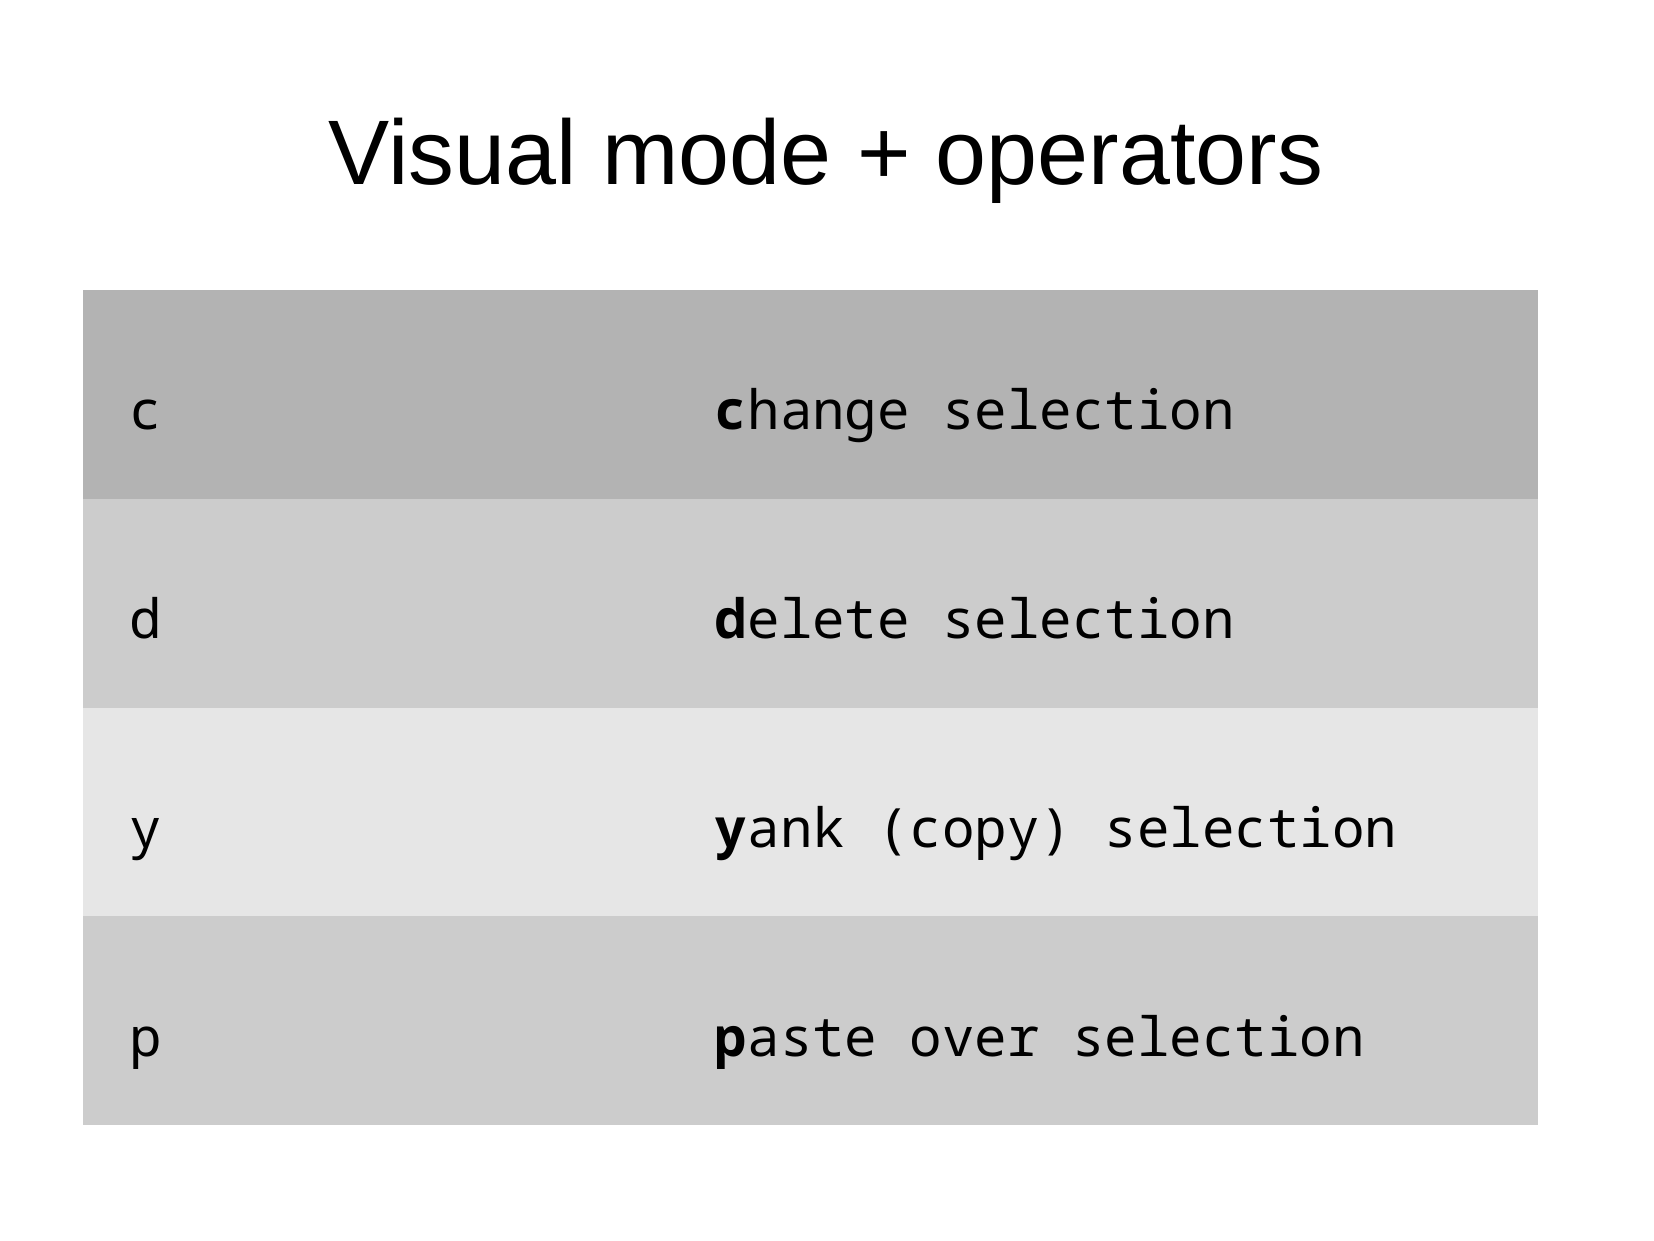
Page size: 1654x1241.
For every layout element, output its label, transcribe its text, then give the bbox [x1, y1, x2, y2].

table_cell p paste over selection [83, 916, 1538, 1125]
table_cell y yank (copy) selection [83, 708, 1538, 916]
title Visual mode + operators [82, 49, 1571, 257]
table_header c change selection [83, 290, 1538, 499]
table_cell d delete selection [83, 499, 1538, 708]
